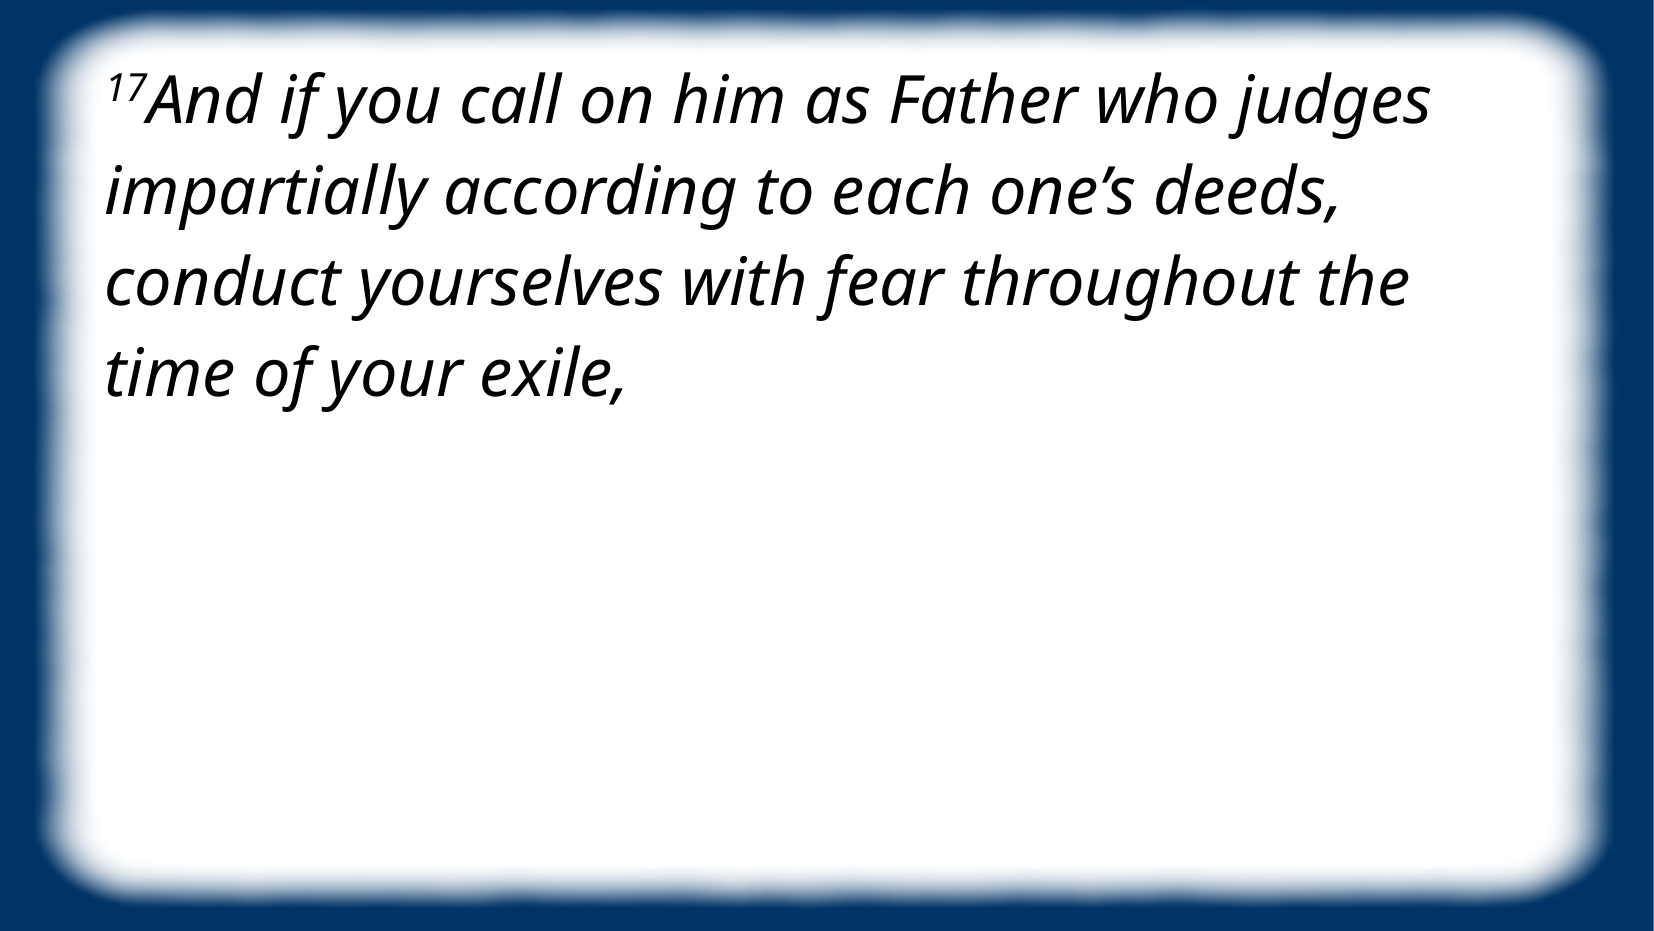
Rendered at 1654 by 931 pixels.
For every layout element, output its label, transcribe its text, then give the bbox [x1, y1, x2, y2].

text_box 17And if you call on him as Father who judges impartially according to each one’s deeds, conduct yourselves with fear throughout the time of your exile, [90, 45, 1546, 415]
picture [0, 0, 1654, 931]
